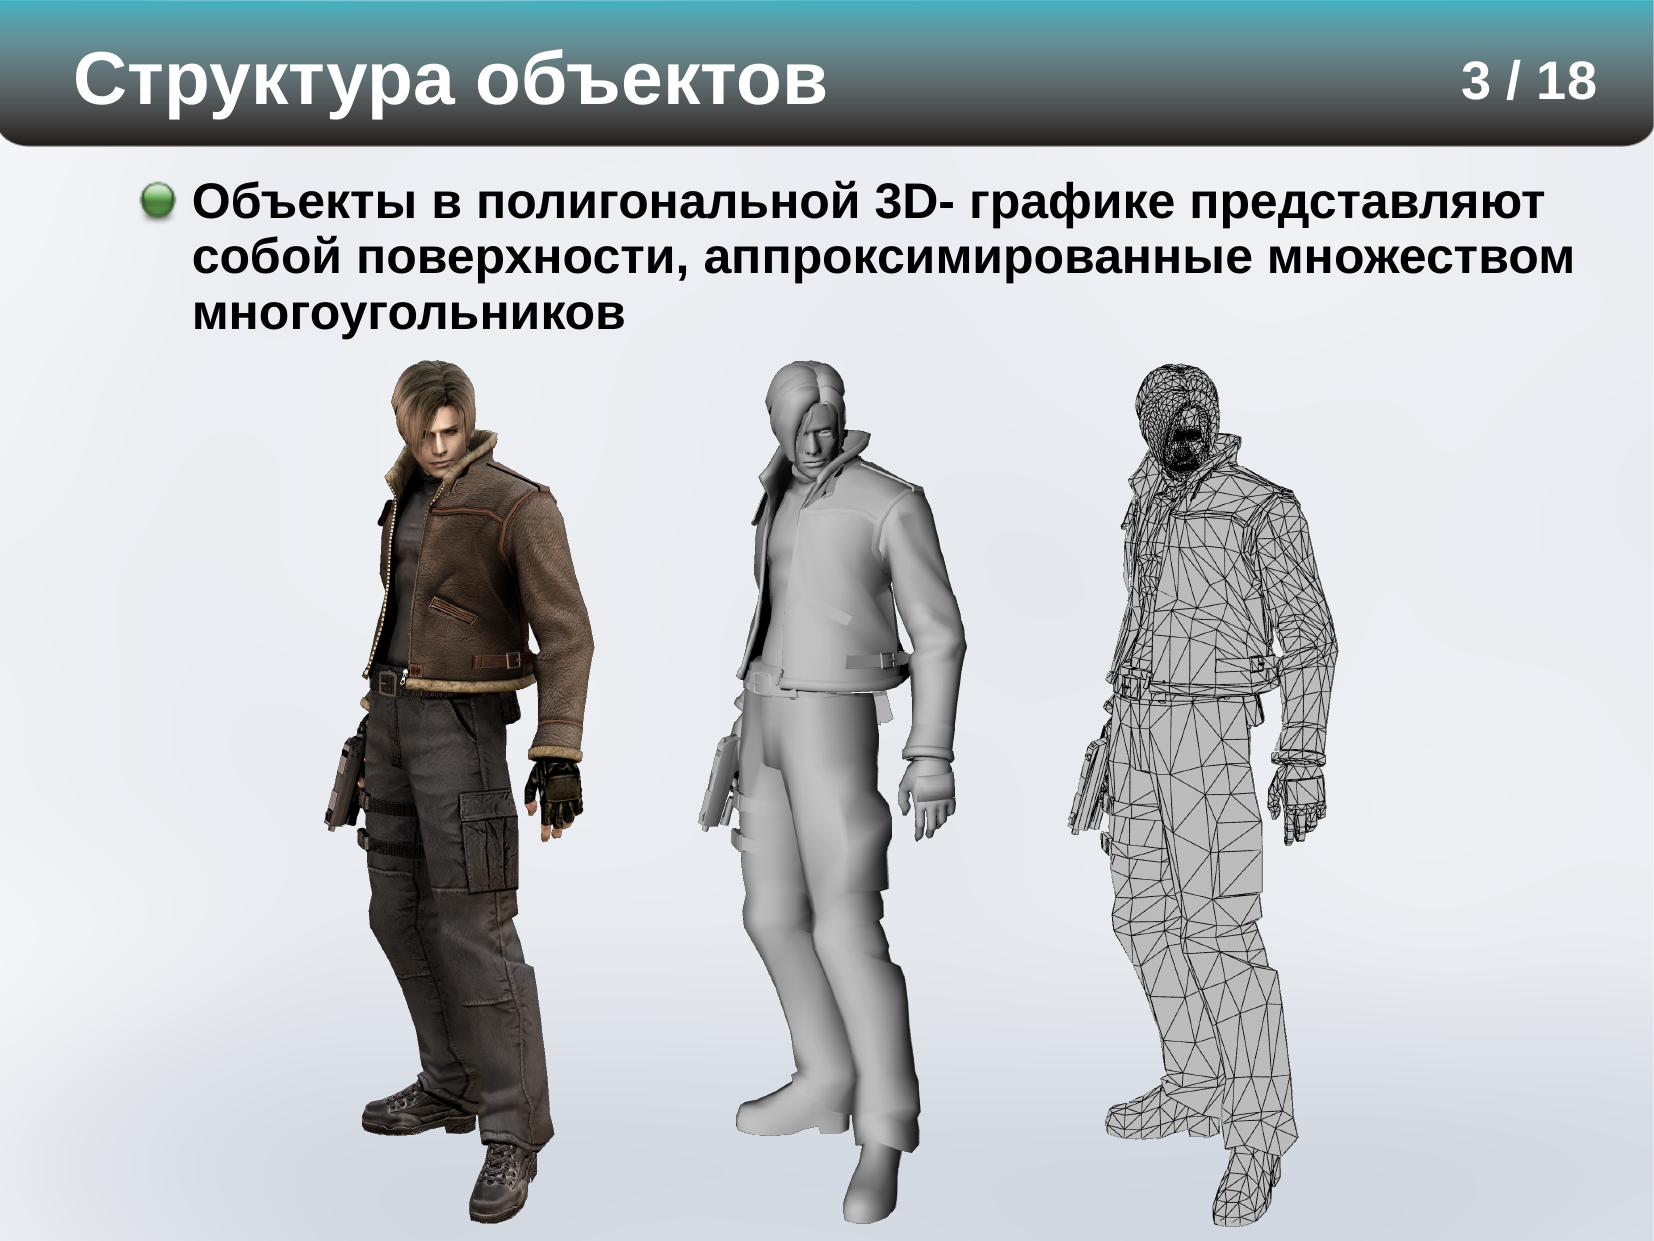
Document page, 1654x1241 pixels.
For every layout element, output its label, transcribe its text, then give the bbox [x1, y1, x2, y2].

text_box <number> / 18 [1446, 42, 1654, 119]
text_box Структура объектов [59, 29, 1418, 129]
text_box Объекты в полигональной 3D- графике представляют собой поверхности, аппроксимированные множеством многоугольников [118, 165, 1595, 348]
picture [0, 0, 1654, 1241]
